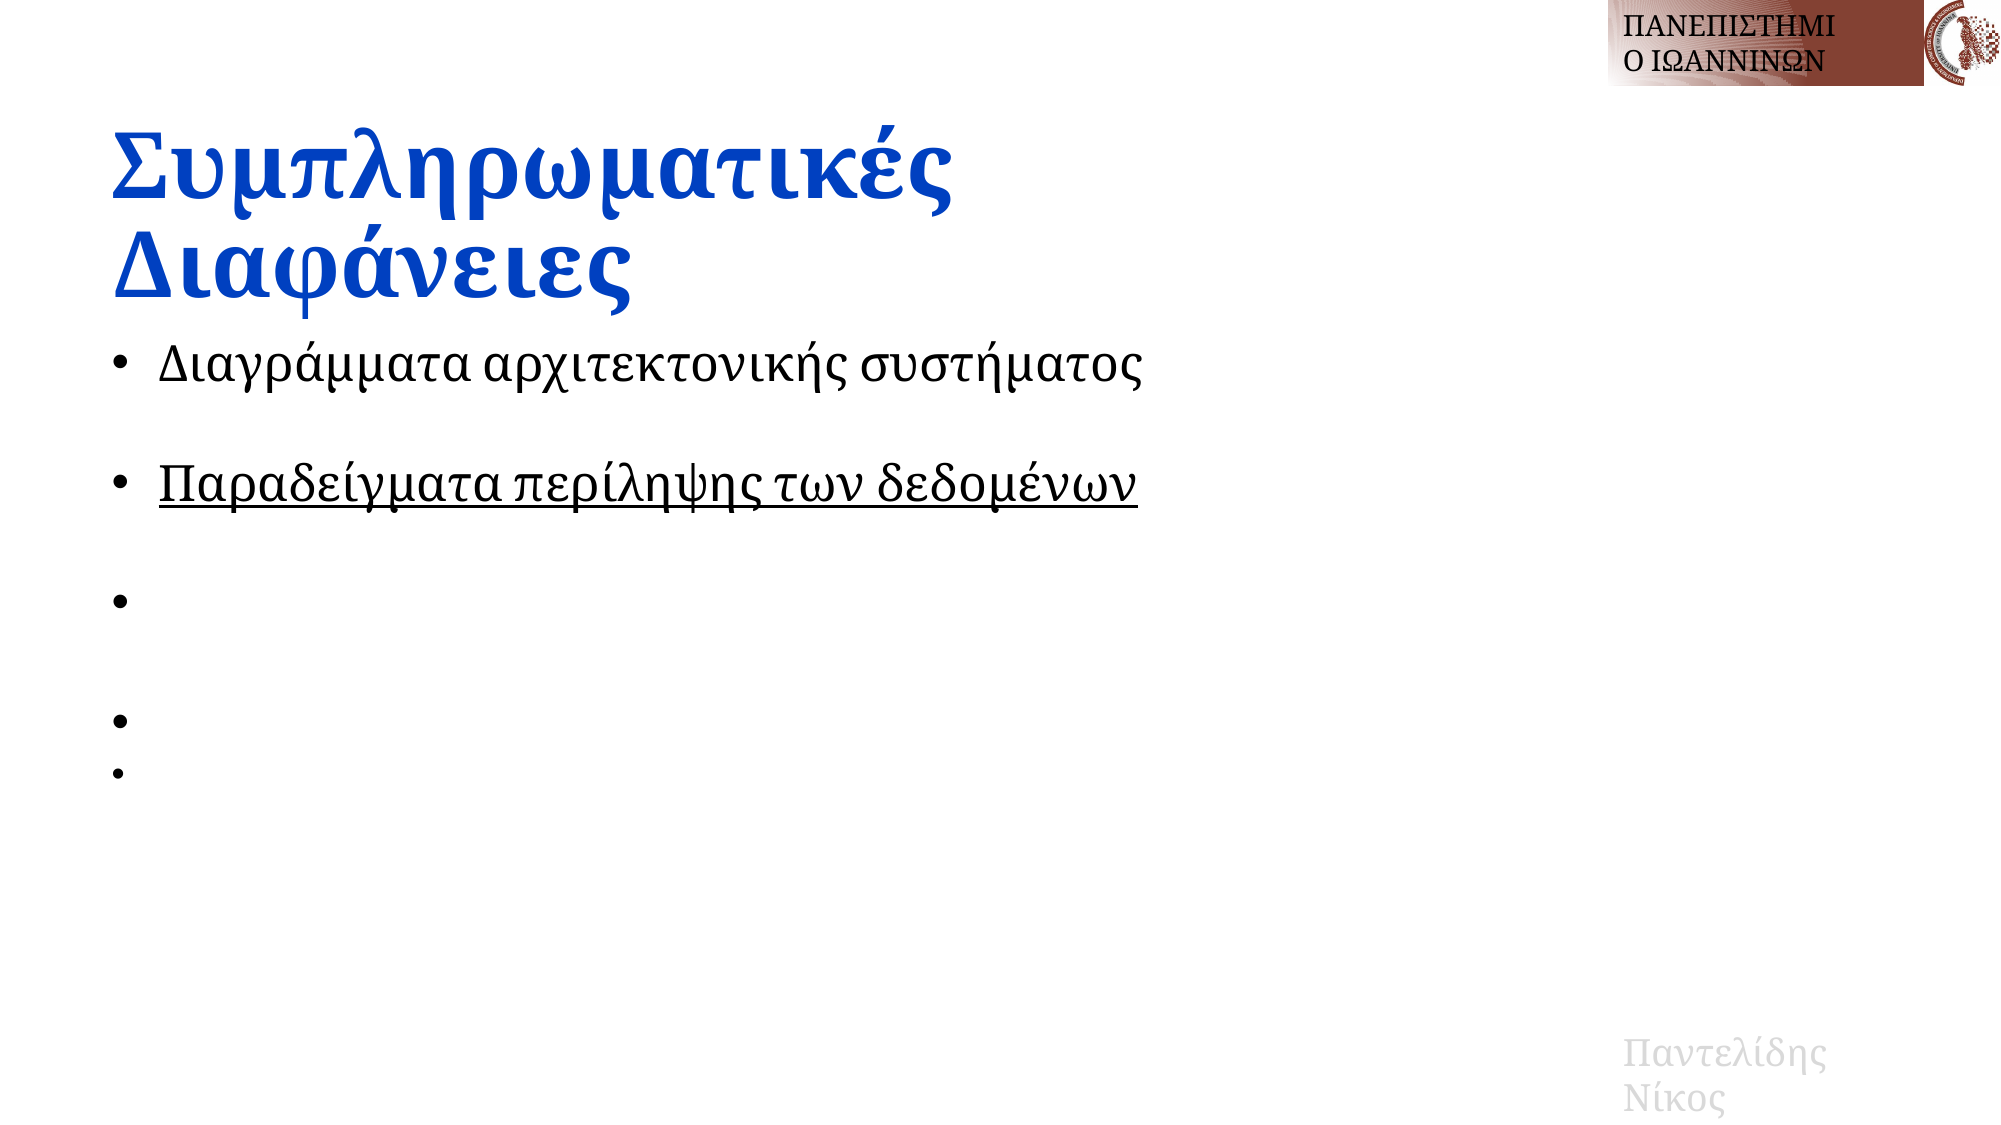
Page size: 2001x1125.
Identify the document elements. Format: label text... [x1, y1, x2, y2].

text_box Συμπληρωματικές Διαφάνειες [96, 112, 1428, 225]
text_box Διαγράμματα αρχιτεκτονικής συστήματος Παραδείγματα περίληψης των δεδομένων [96, 263, 1181, 810]
